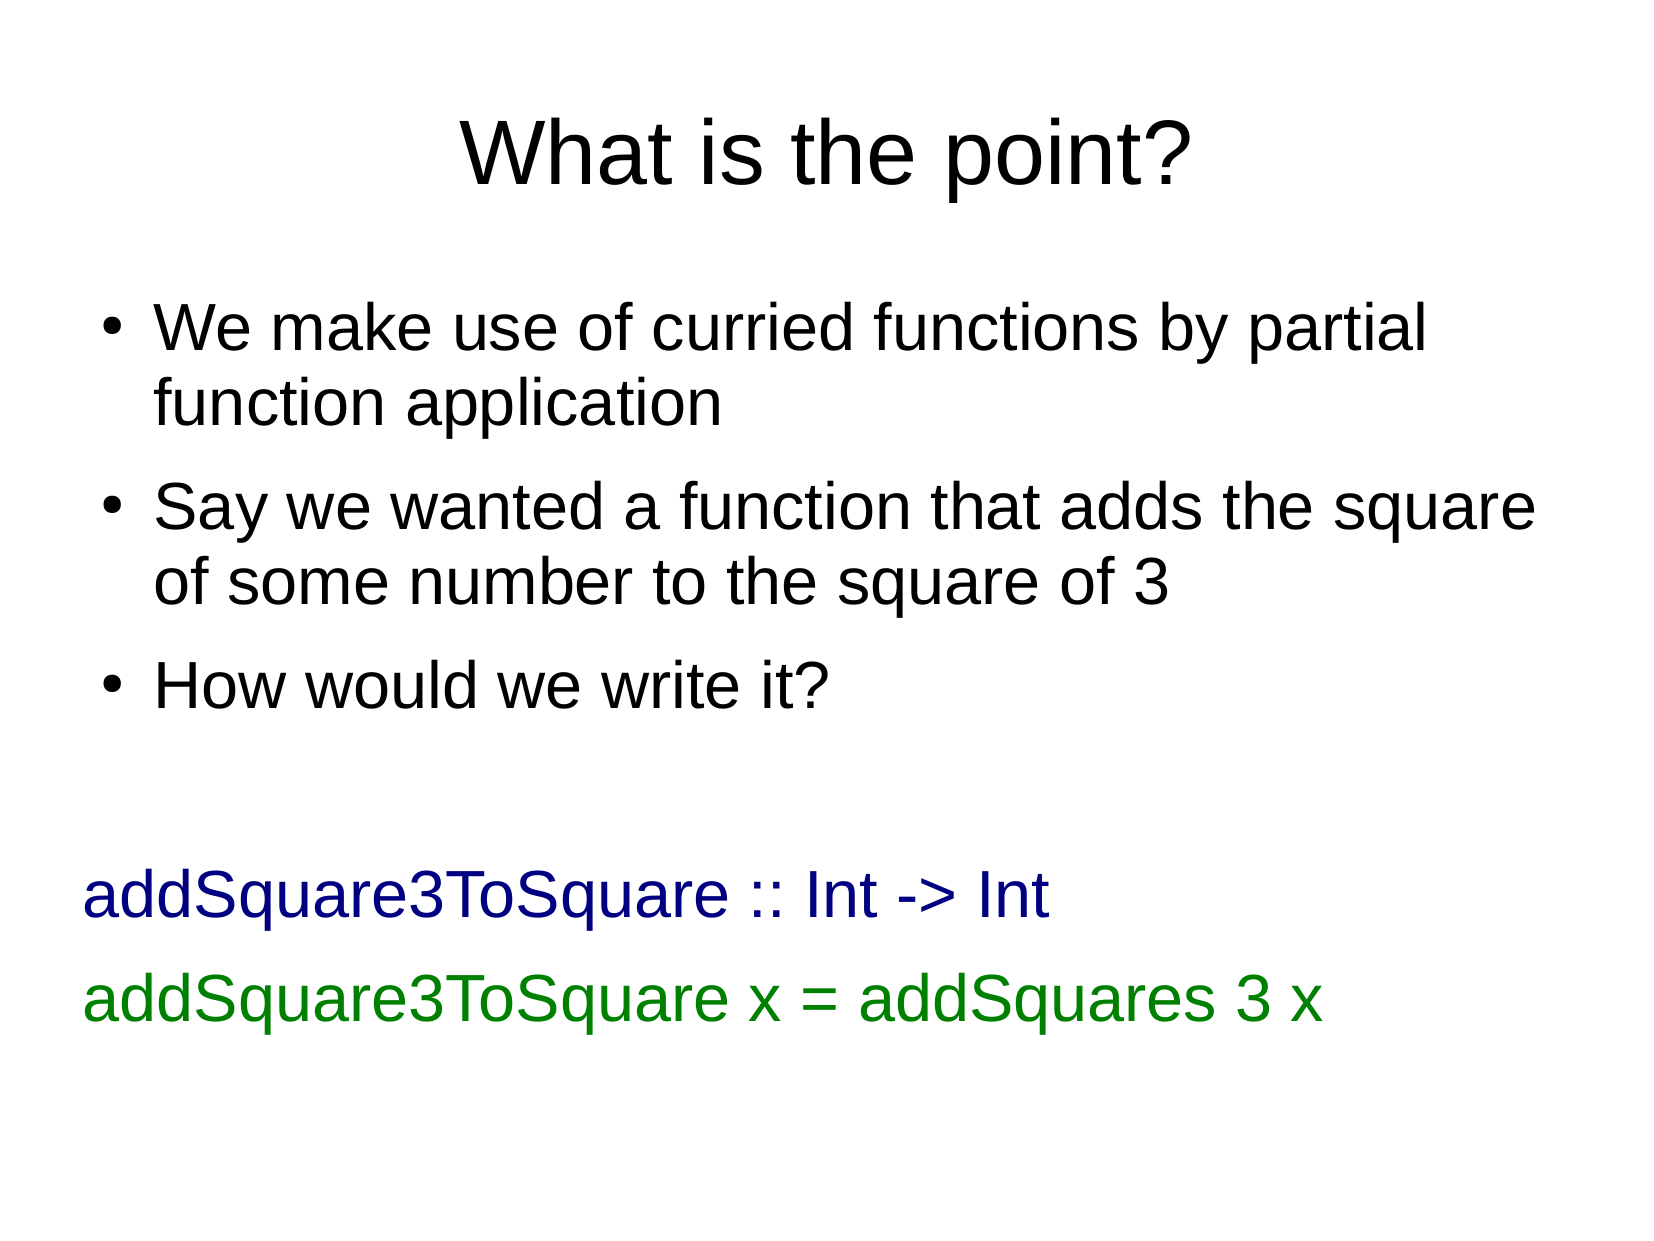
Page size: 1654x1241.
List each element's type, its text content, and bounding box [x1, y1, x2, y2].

title What is the point? [82, 56, 1571, 250]
list We make use of curried functions by partial function application Say we wanted a function that adds the square of some number to the square of 3 How would we write it? addSquare3ToSquare :: Int -> Int addSquare3ToSquare x = addSquares 3 x [82, 290, 1571, 1094]
